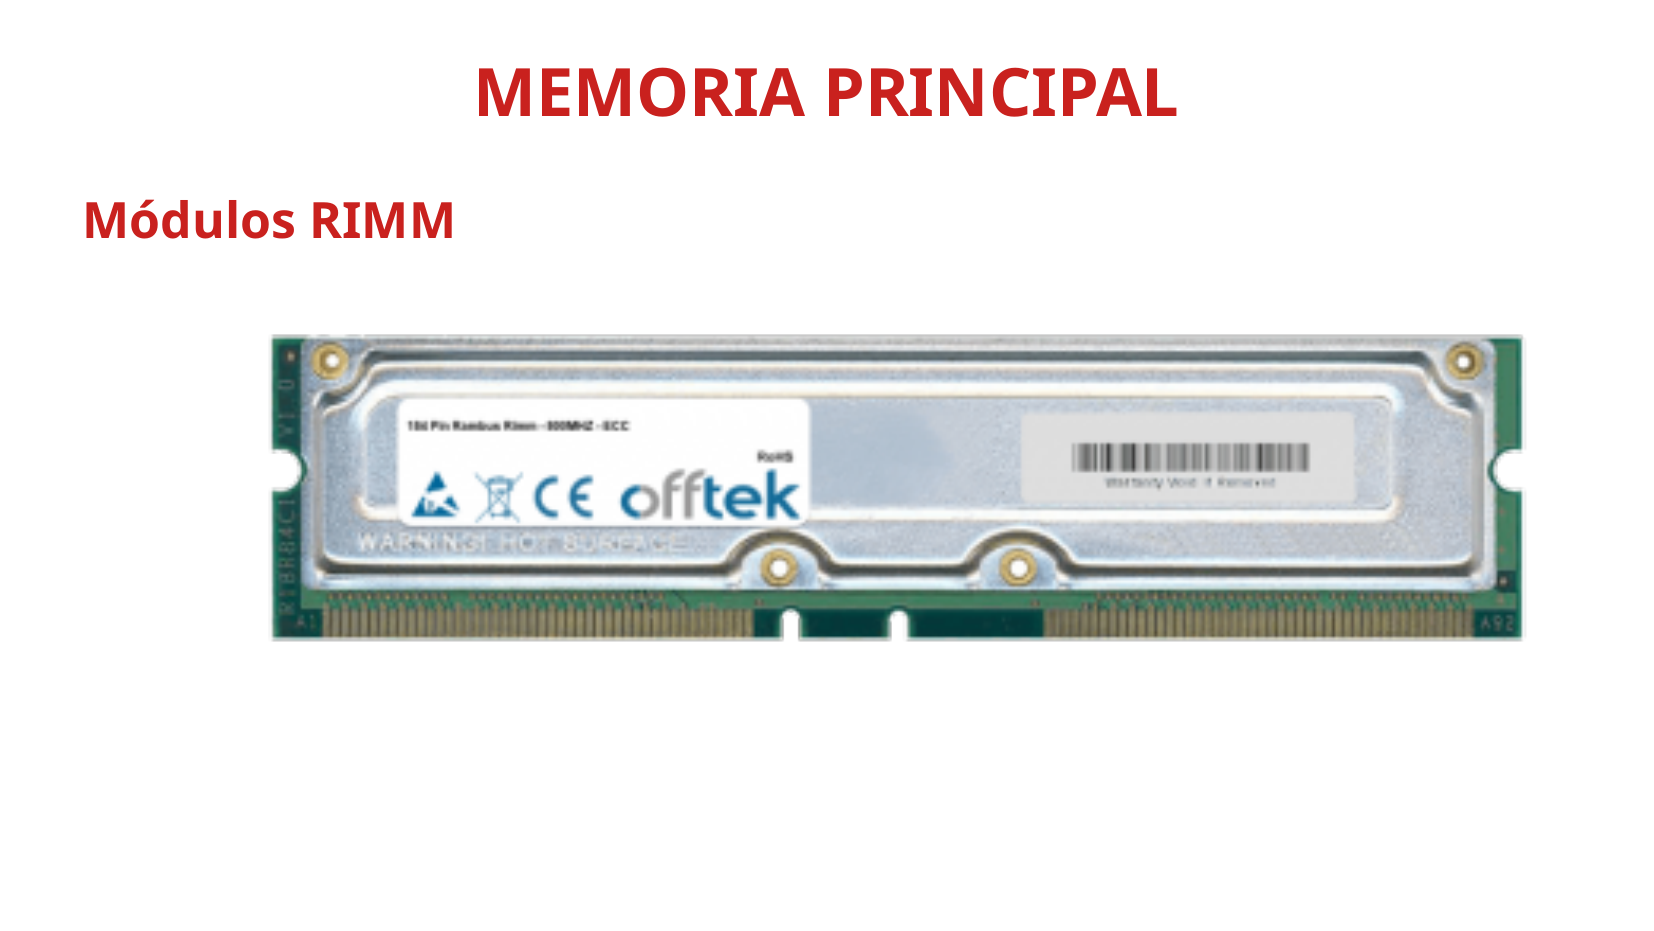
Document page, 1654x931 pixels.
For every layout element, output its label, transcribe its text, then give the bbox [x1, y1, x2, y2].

subtitle Módulos RIMM [82, 171, 1571, 851]
picture [267, 330, 1536, 648]
title MEMORIA PRINCIPAL [82, 37, 1571, 148]
